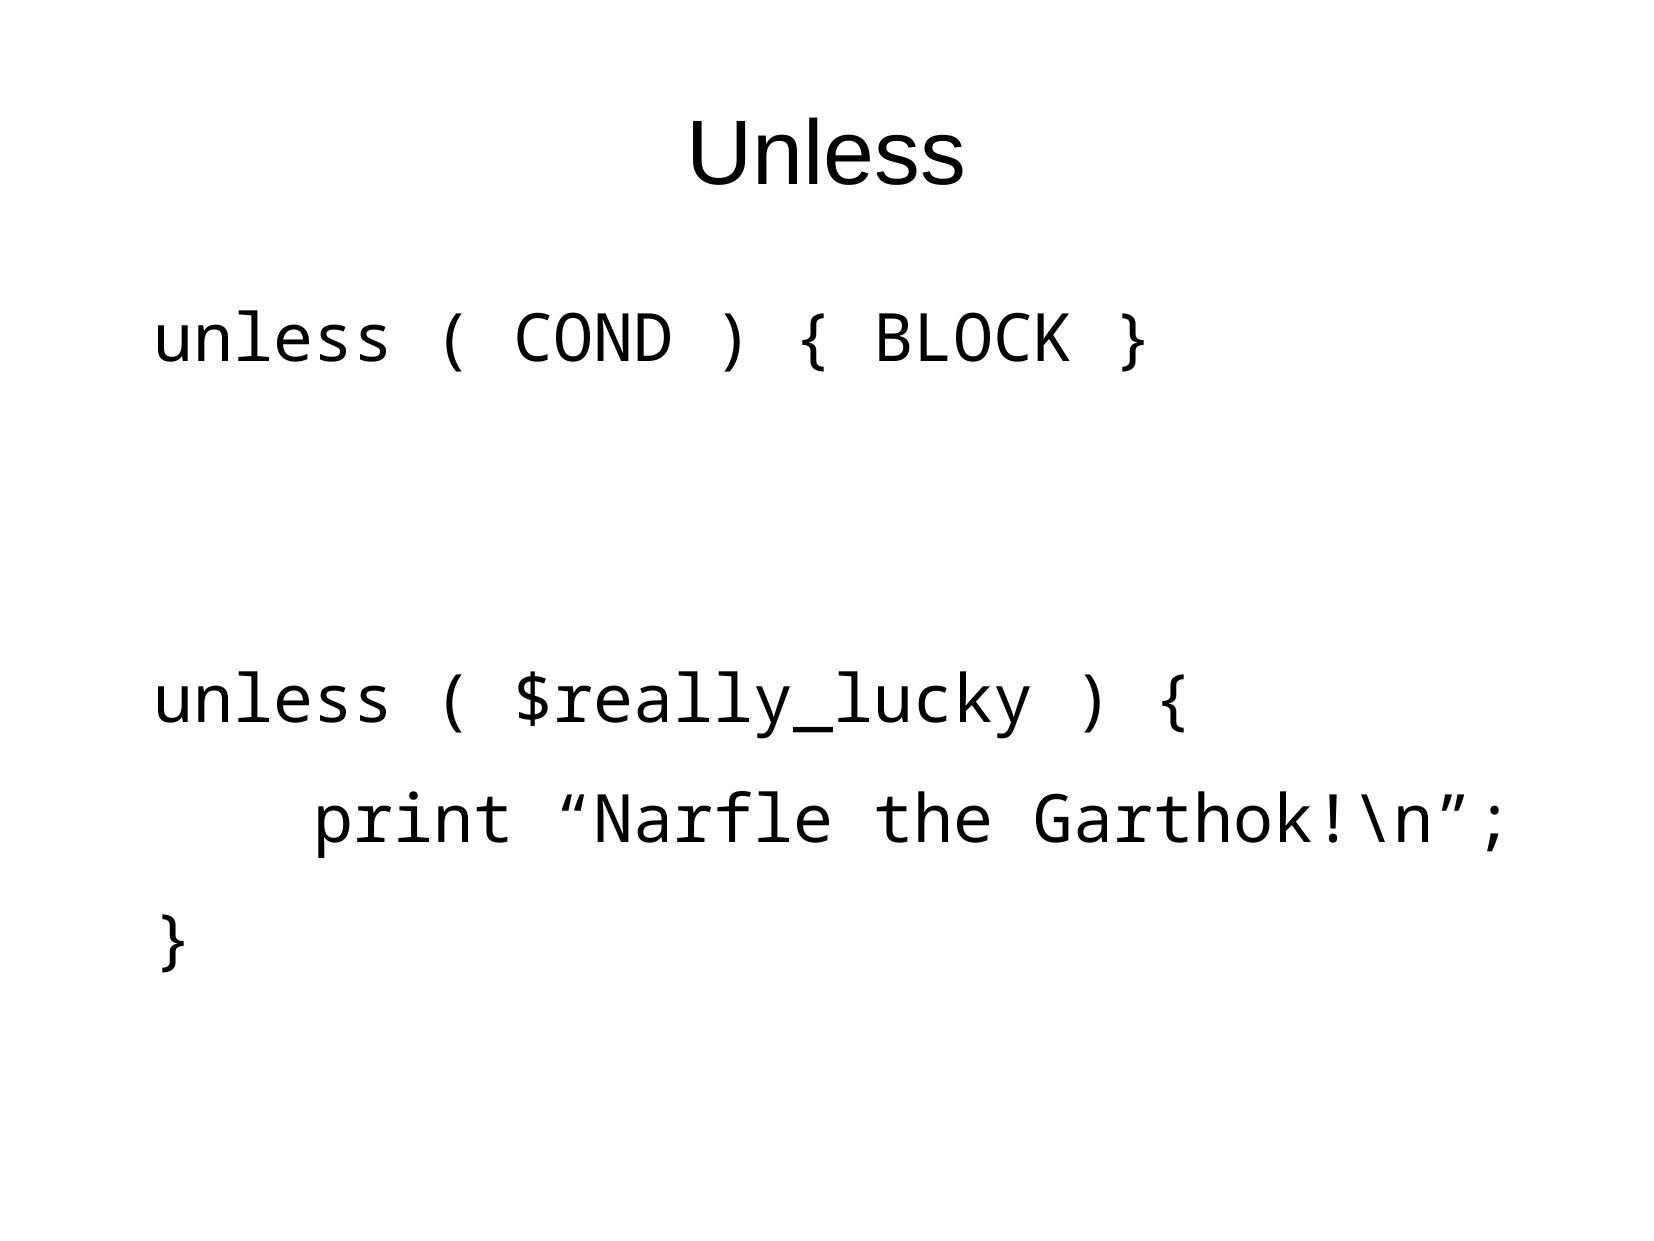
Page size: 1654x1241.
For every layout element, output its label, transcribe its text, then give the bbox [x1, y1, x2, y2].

title Unless [82, 49, 1571, 257]
list unless ( COND ) { BLOCK } unless ( $really_lucky ) { print “Narfle the Garthok!\n”; } [82, 290, 1571, 1010]
